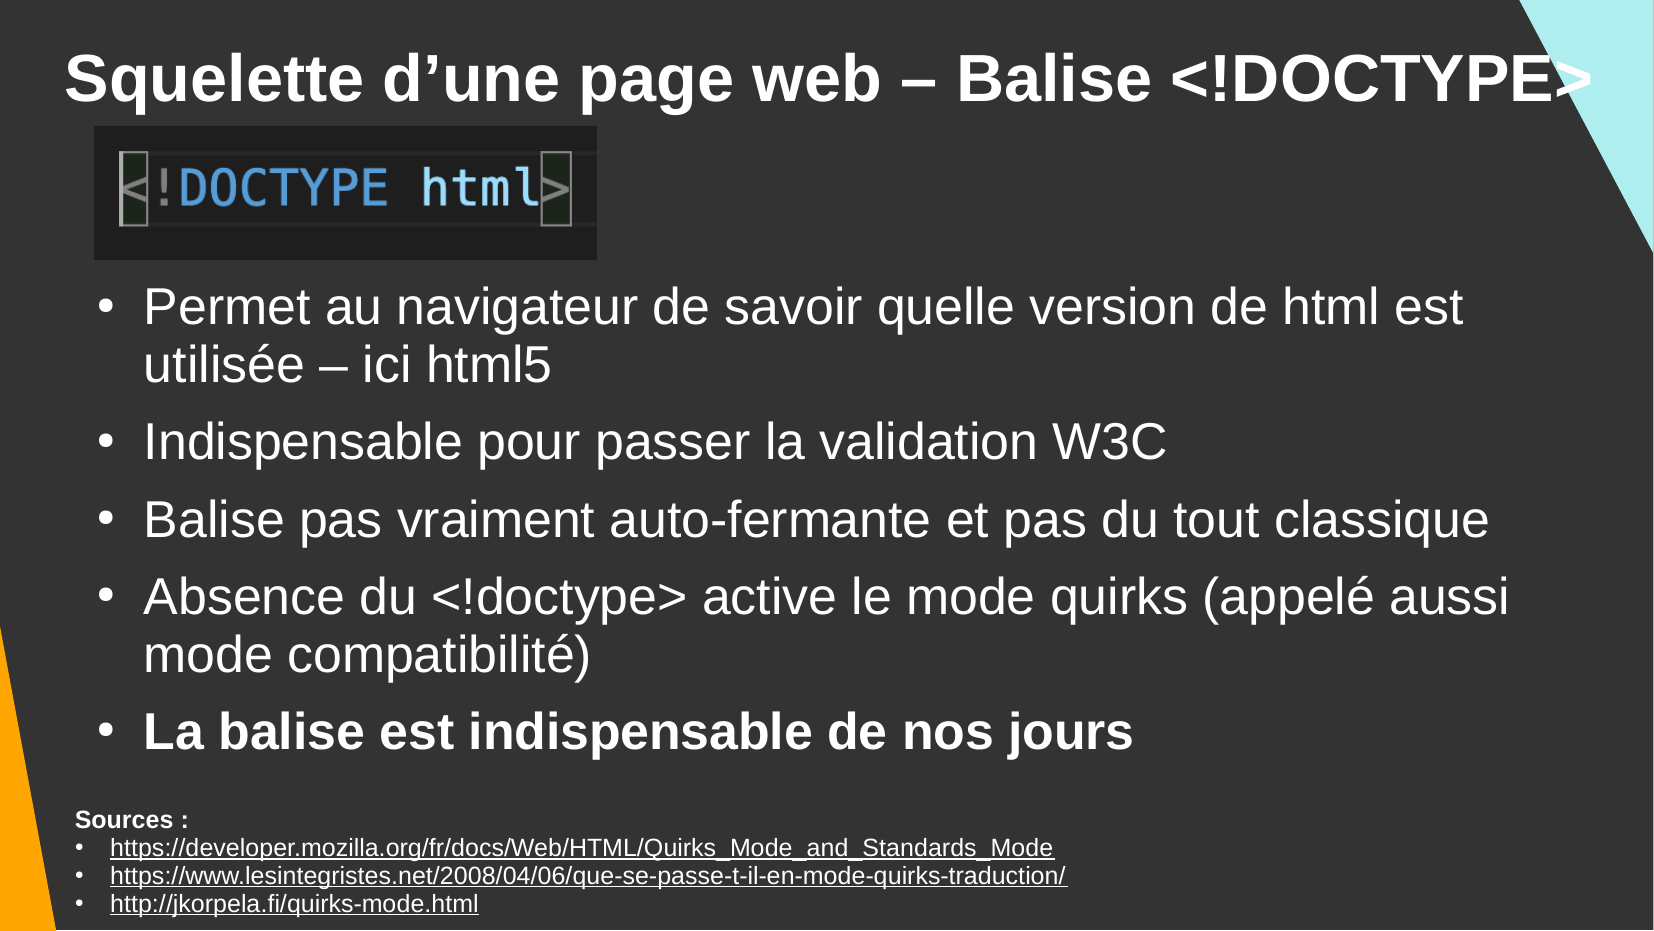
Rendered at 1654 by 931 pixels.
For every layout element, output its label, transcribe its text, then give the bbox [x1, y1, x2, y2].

text_box Sources : https://developer.mozilla.org/fr/docs/Web/HTML/Quirks_Mode_and_Standards_Mode https://www.lesintegristes.net/2008/04/06/que-se-passe-t-il-en-mode-quirks-traduction/ http://jkorpela.fi/quirks-mode.html [59, 798, 1546, 931]
text_box [1519, 0, 1654, 255]
title Squelette d’une page web – Balise <!DOCTYPE> [64, 40, 1635, 153]
list Permet au navigateur de savoir quelle version de html est utilisée – ici html5 Indispensable pour passer la validation W3C Balise pas vraiment auto-fermante et pas du tout classique Absence du <!doctype> active le mode quirks (appelé aussi mode compatibilité) La balise est indispensable de nos jours [80, 278, 1635, 768]
text_box [0, 626, 57, 931]
picture [94, 126, 597, 260]
